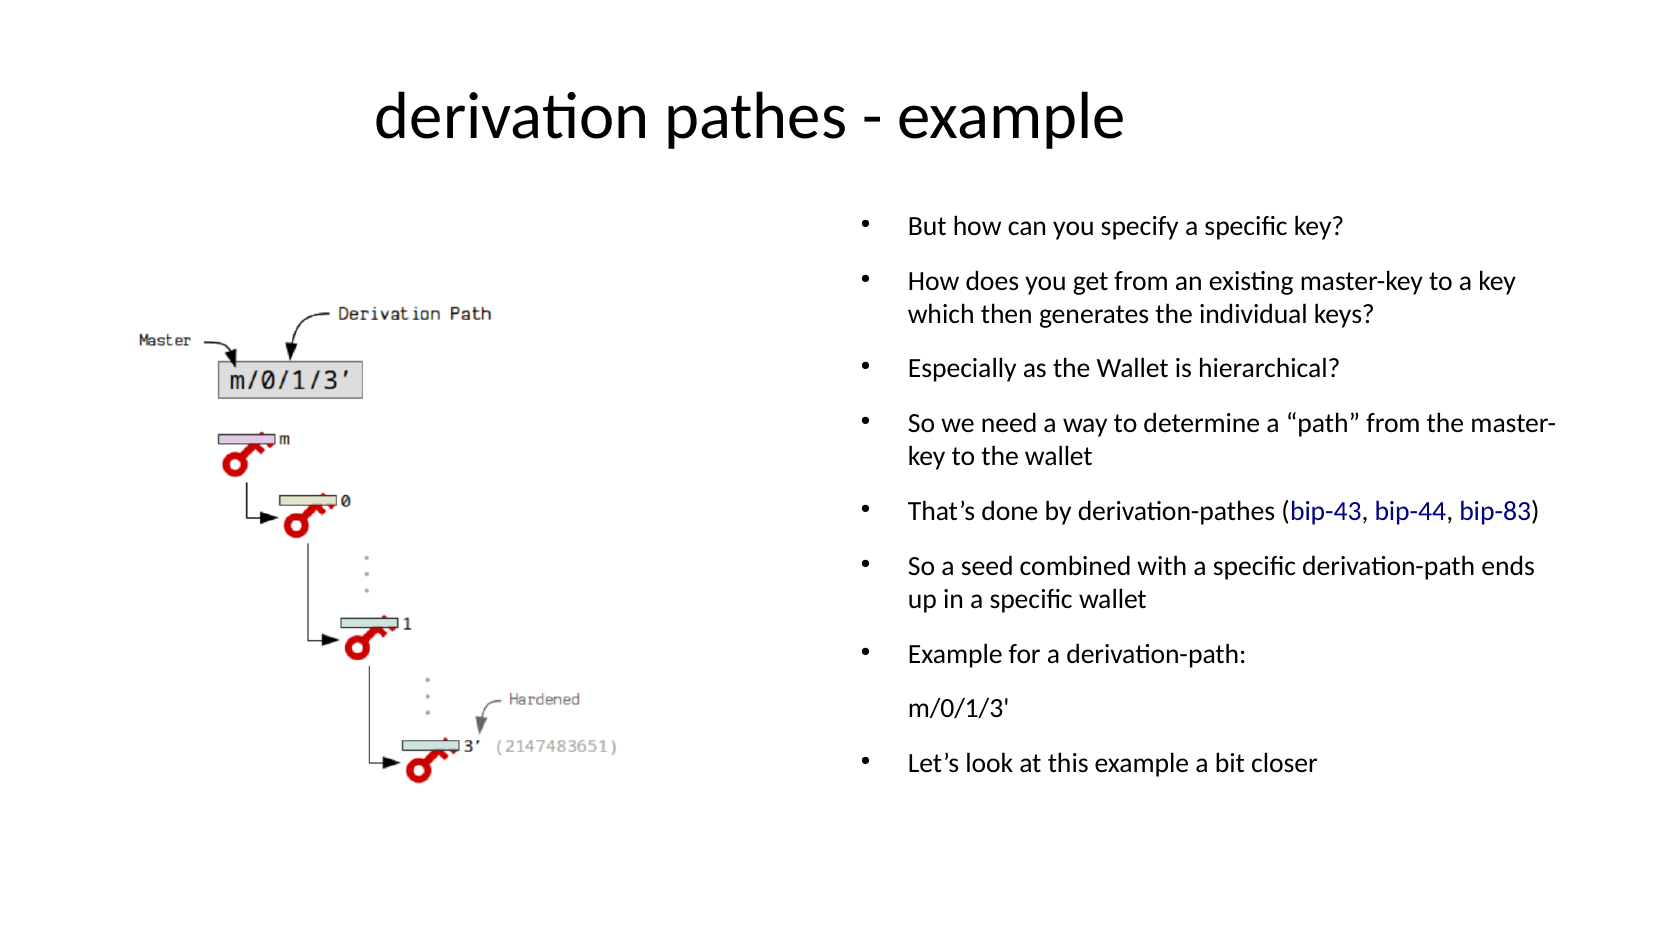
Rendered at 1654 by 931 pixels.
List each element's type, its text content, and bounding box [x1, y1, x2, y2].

picture [120, 290, 631, 796]
list But how can you specify a specific key? How does you get from an existing master-key to a key which then generates the individual keys? Especially as the Wallet is hierarchical? So we need a way to determine a “path” from the master-key to the wallet That’s done by derivation-pathes (bip-43, bip-44, bip-83) So a seed combined with a specific derivation-path ends up in a specific wallet Example for a derivation-path: m/0/1/3' Let’s look at this example a bit closer [844, 207, 1558, 780]
title derivation pathes - example [99, 27, 1555, 193]
